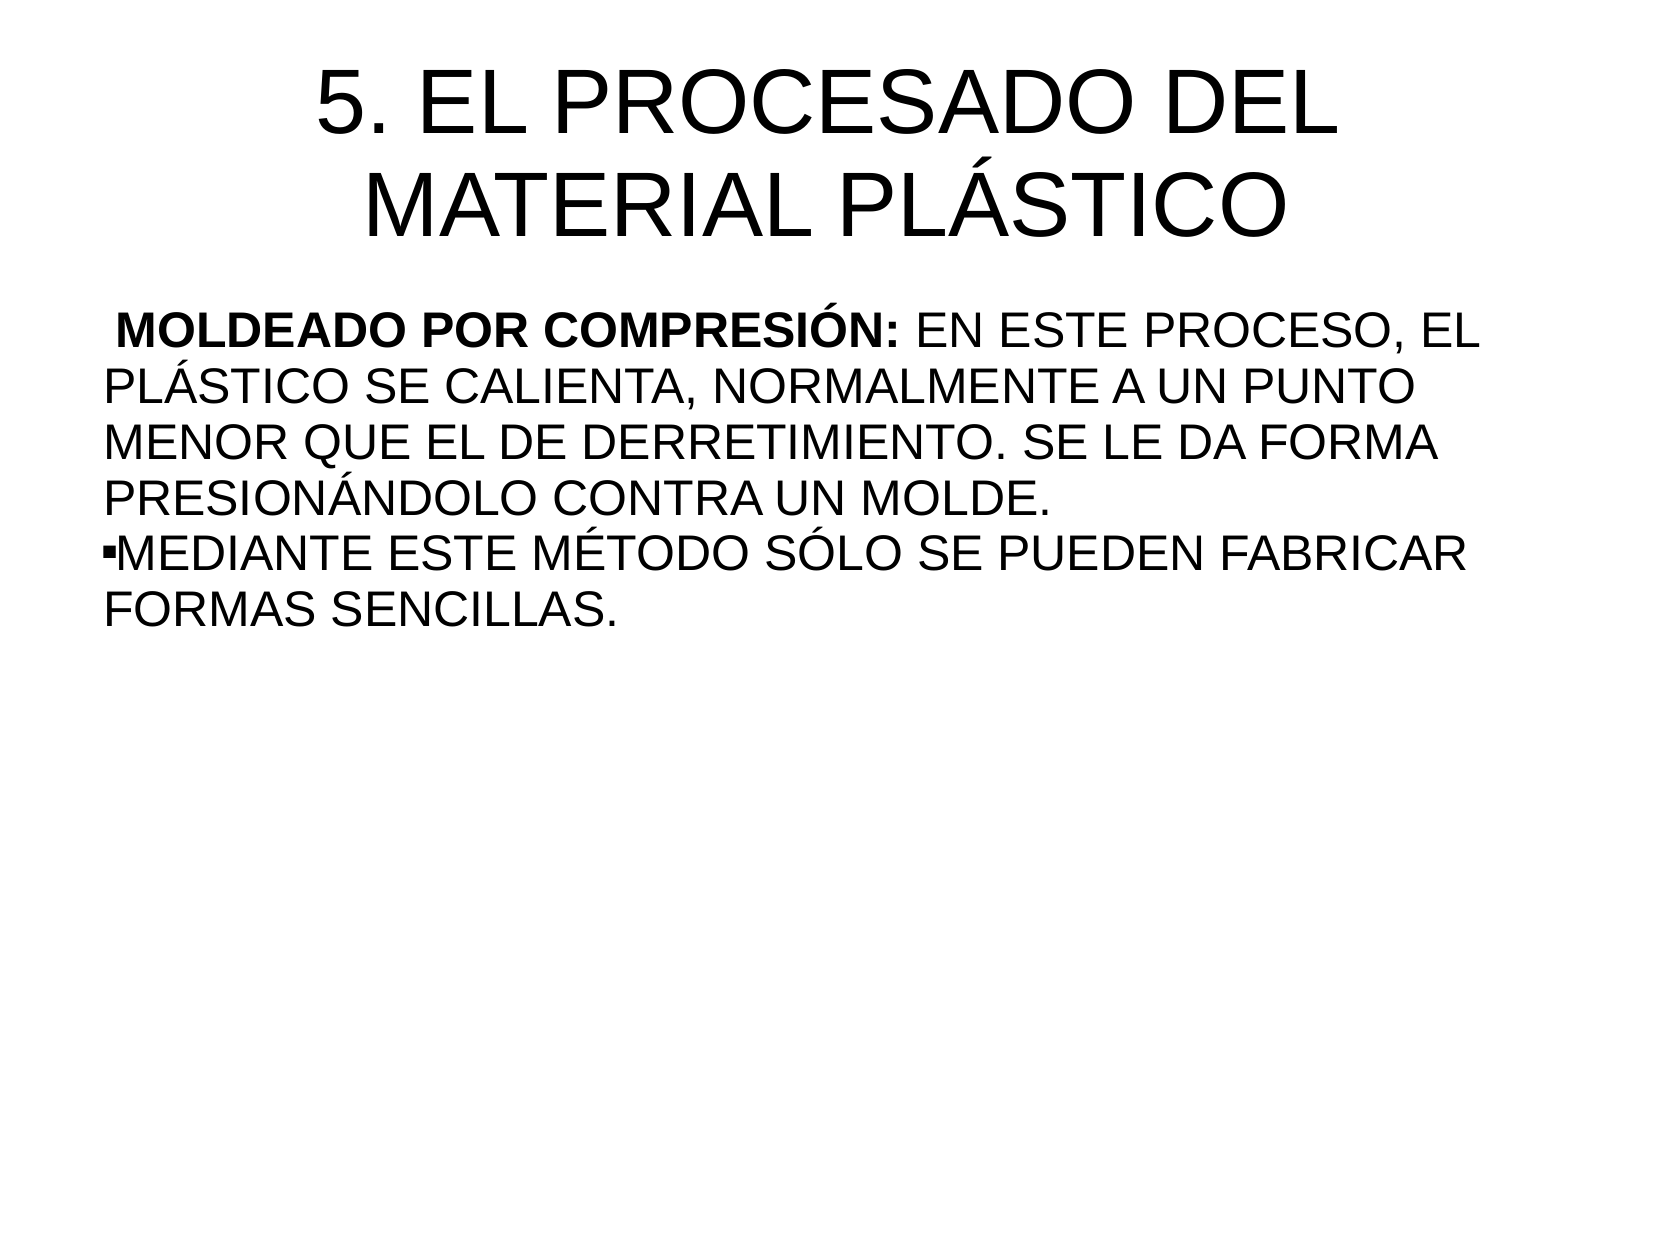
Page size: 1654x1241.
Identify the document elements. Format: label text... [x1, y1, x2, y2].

title 5. EL PROCESADO DEL MATERIAL PLÁSTICO [82, 49, 1571, 257]
text_box MOLDEADO POR COMPRESIÓN: EN ESTE PROCESO, EL PLÁSTICO SE CALIENTA, NORMALMENTE A UN PUNTO MENOR QUE EL DE DERRETIMIENTO. SE LE DA FORMA PRESIONÁNDOLO CONTRA UN MOLDE. MEDIANTE ESTE MÉTODO SÓLO SE PUEDEN FABRICAR FORMAS SENCILLAS. [88, 295, 1565, 645]
